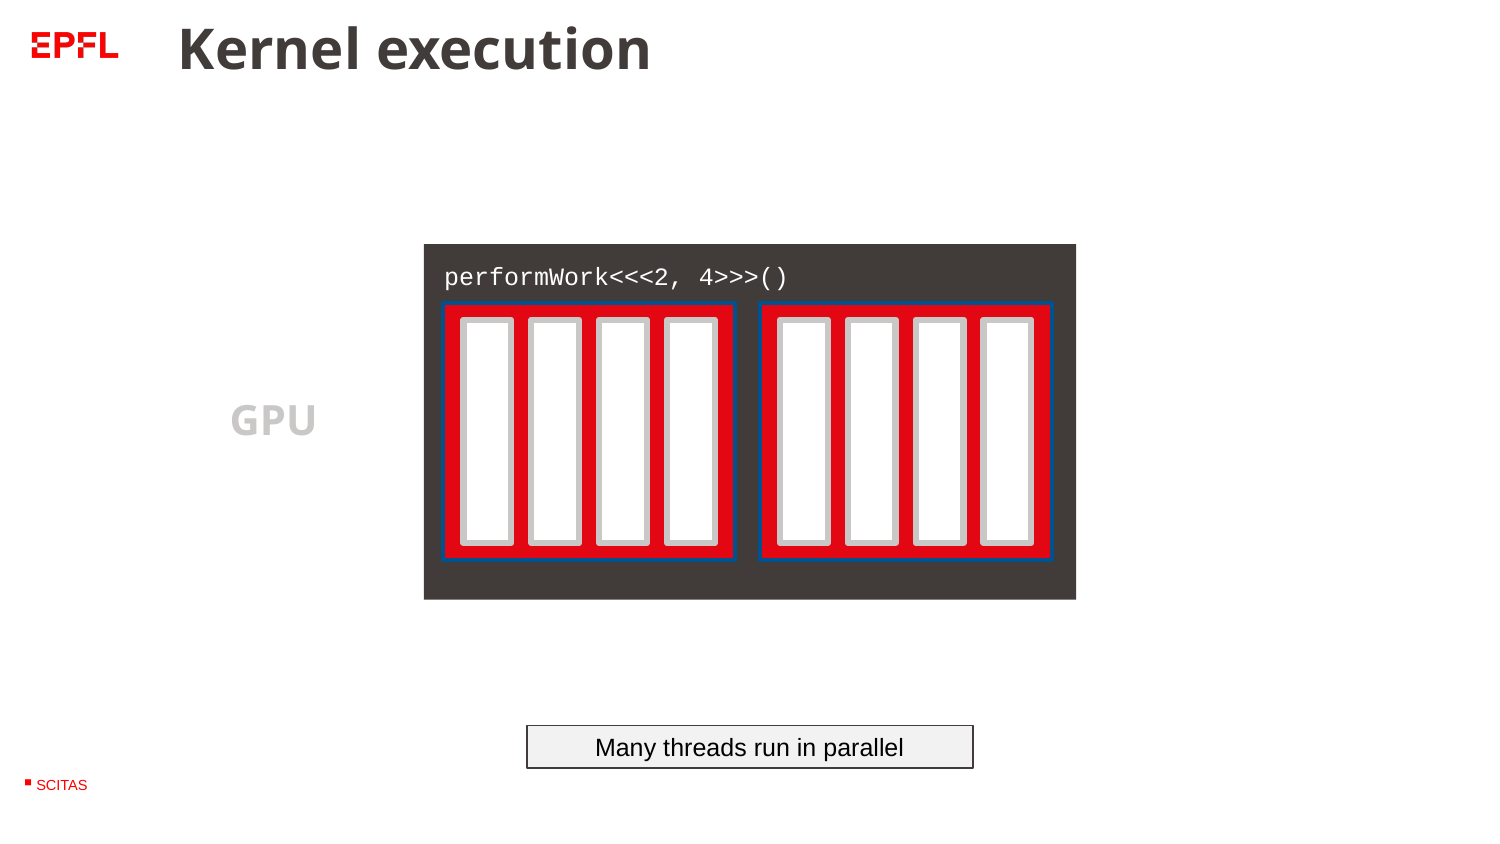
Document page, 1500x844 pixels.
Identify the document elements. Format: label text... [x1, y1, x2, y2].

text_box performWork<<<2, 4>>>() [431, 254, 815, 298]
text_box [423, 244, 1077, 600]
text_box GPU [217, 392, 339, 451]
title Kernel execution [148, 21, 1424, 198]
picture [21, 21, 129, 69]
text_box Many threads run in parallel [526, 725, 973, 768]
